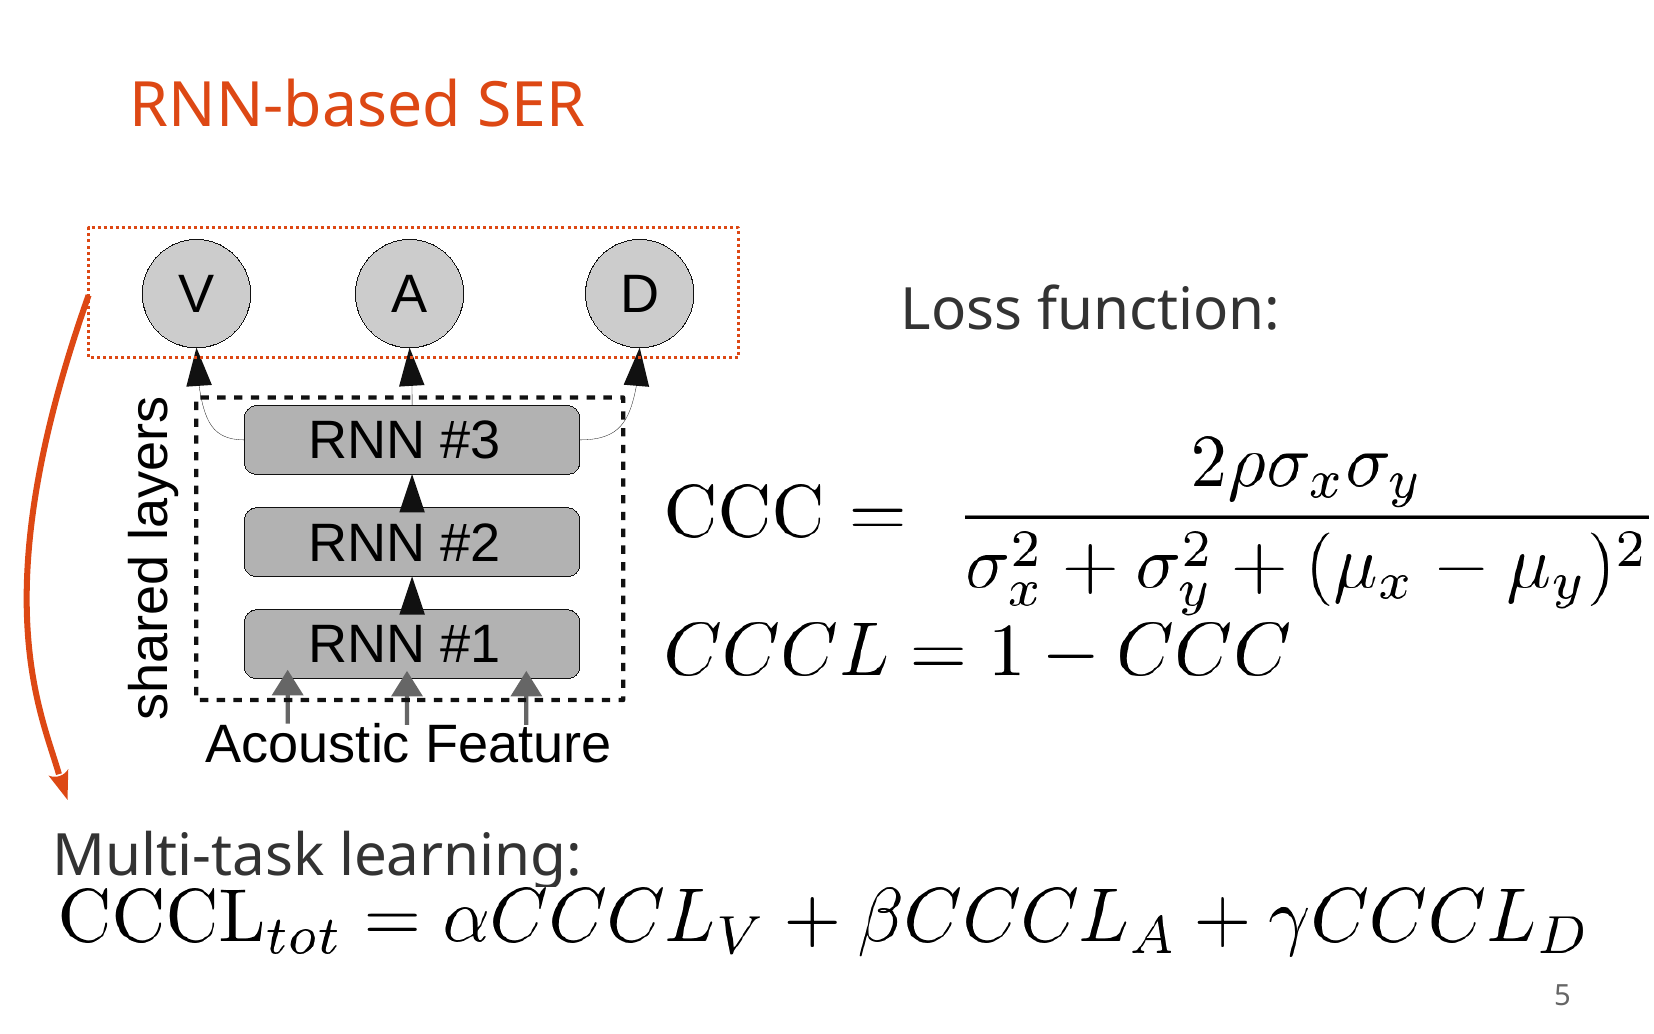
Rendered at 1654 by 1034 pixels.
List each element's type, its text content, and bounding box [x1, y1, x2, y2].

title RNN-based SER [129, 49, 1518, 155]
picture [61, 887, 1583, 957]
text_box Multi-task learning: [37, 805, 579, 886]
text_box Loss function: [885, 259, 1477, 343]
picture [112, 224, 1649, 789]
